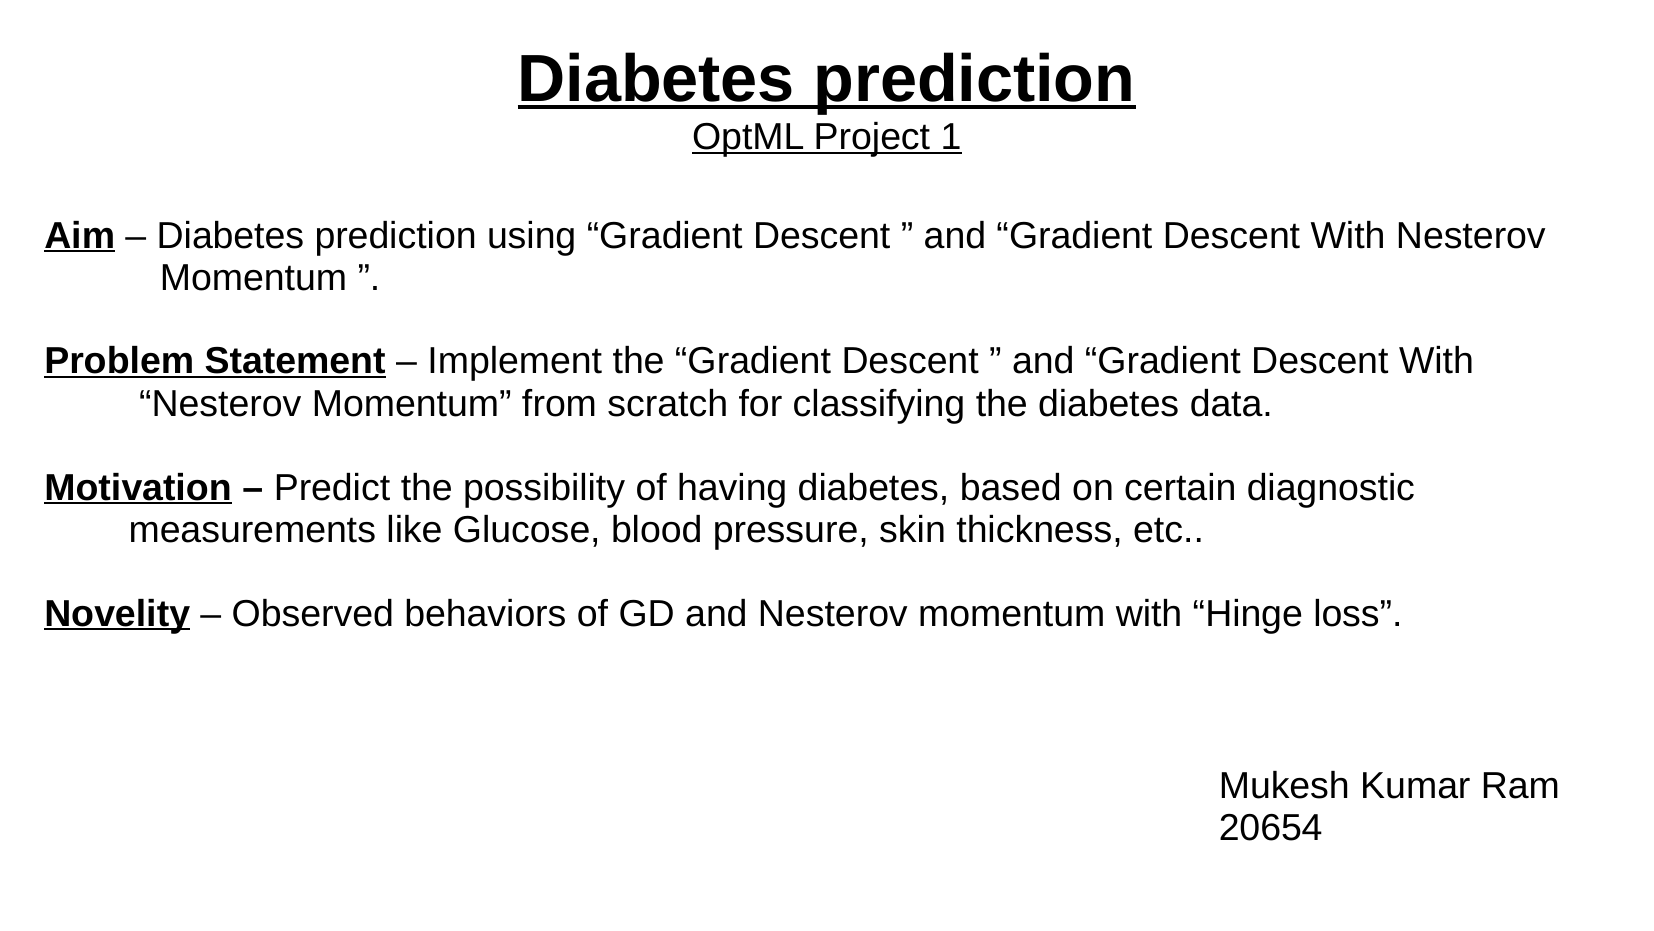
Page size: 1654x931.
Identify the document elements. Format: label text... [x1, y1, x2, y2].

text_box Diabetes prediction OptML Project 1 [29, 33, 1625, 206]
text_box Aim – Diabetes prediction using “Gradient Descent ” and “Gradient Descent With Nesterov Momentum ”. Problem Statement – Implement the “Gradient Descent ” and “Gradient Descent With “Nesterov Momentum” from scratch for classifying the diabetes data. Motivation – Predict the possibility of having diabetes, based on certain diagnostic measurements like Glucose, blood pressure, skin thickness, etc.. Novelity – Observed behaviors of GD and Nesterov momentum with “Hinge loss”. [29, 206, 1625, 916]
